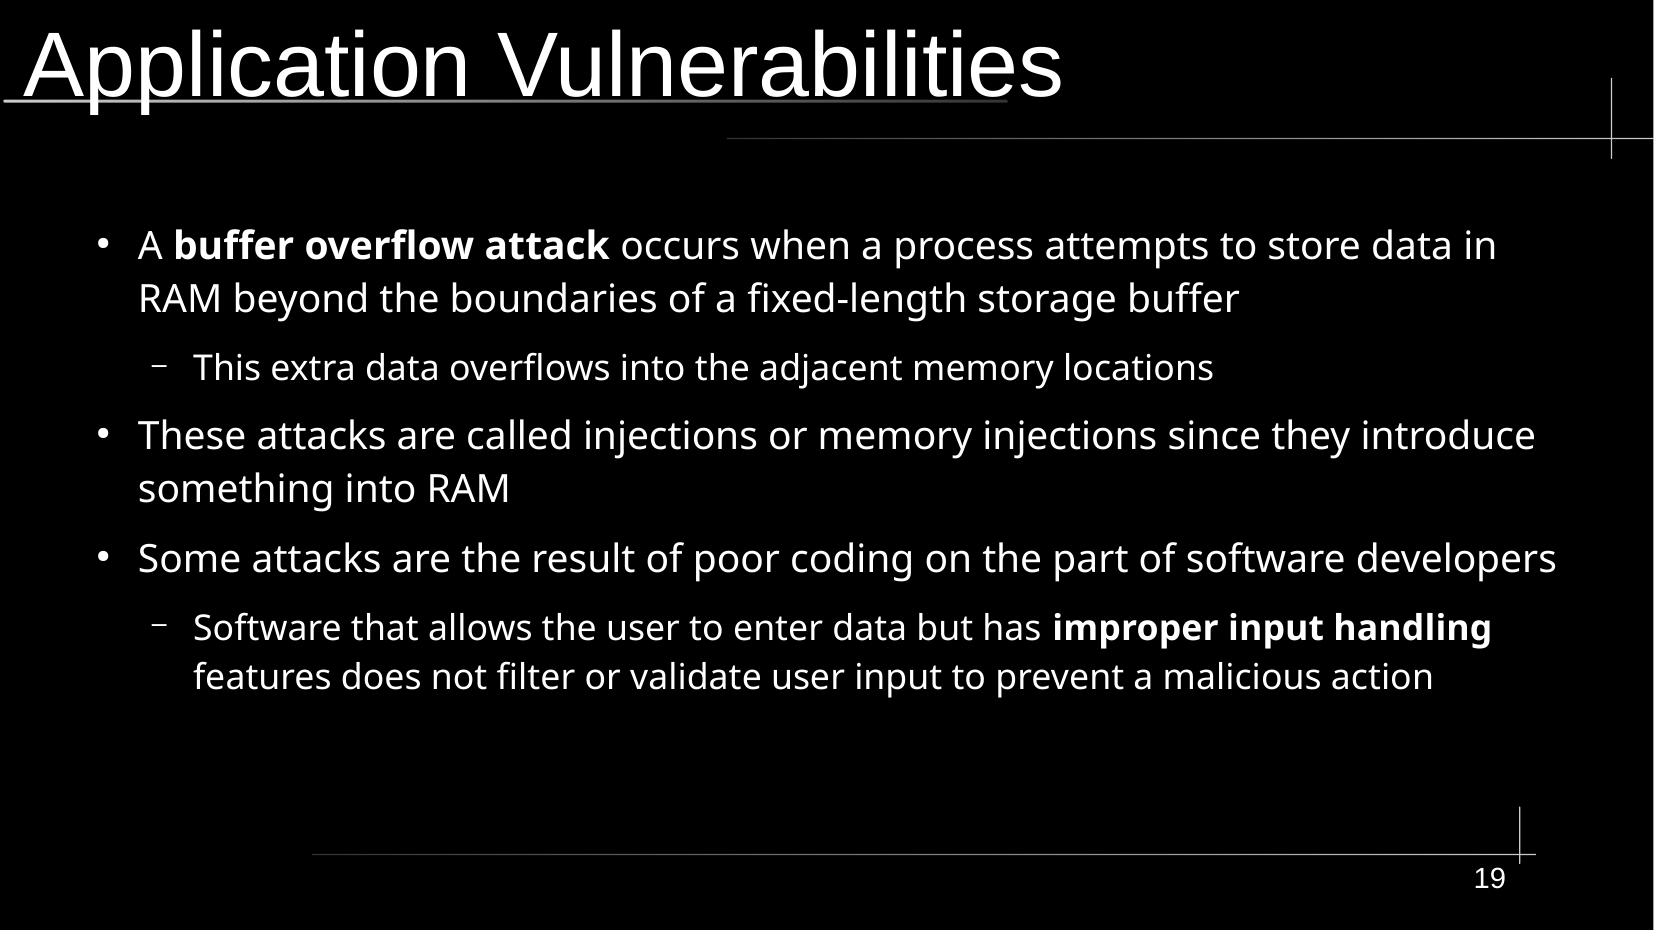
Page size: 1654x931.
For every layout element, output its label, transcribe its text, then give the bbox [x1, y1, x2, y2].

title Application Vulnerabilities [23, 11, 1589, 119]
list A buffer overflow attack occurs when a process attempts to store data in RAM beyond the boundaries of a fixed-length storage buffer This extra data overflows into the adjacent memory locations These attacks are called injections or memory injections since they introduce something into RAM Some attacks are the result of poor coding on the part of software developers Software that allows the user to enter data but has improper input handling features does not filter or validate user input to prevent a malicious action [82, 217, 1571, 758]
